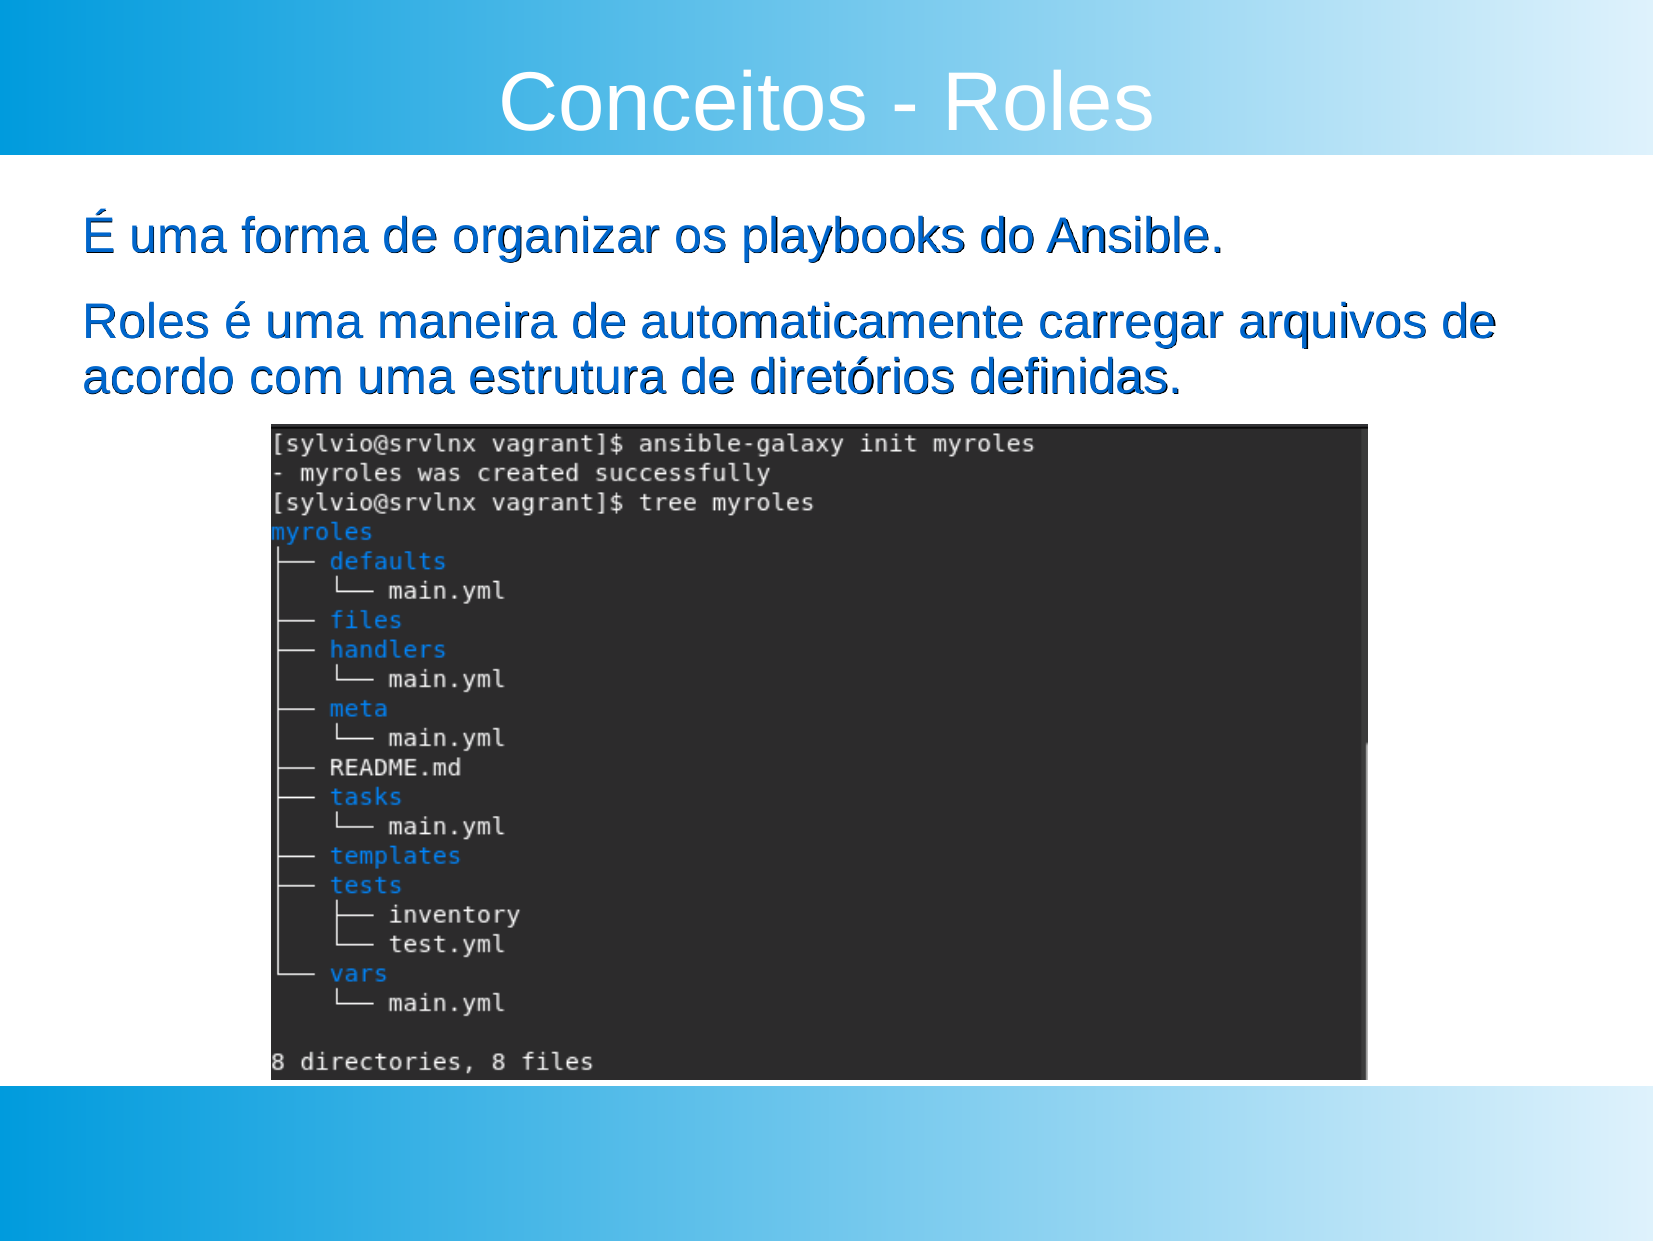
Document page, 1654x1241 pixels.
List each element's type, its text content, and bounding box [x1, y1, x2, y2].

title Conceitos - Roles [82, 49, 1571, 155]
picture [271, 424, 1368, 1080]
list É uma forma de organizar os playbooks do Ansible. Roles é uma maneira de automaticamente carregar arquivos de acordo com uma estrutura de diretórios definidas. [82, 207, 1571, 426]
